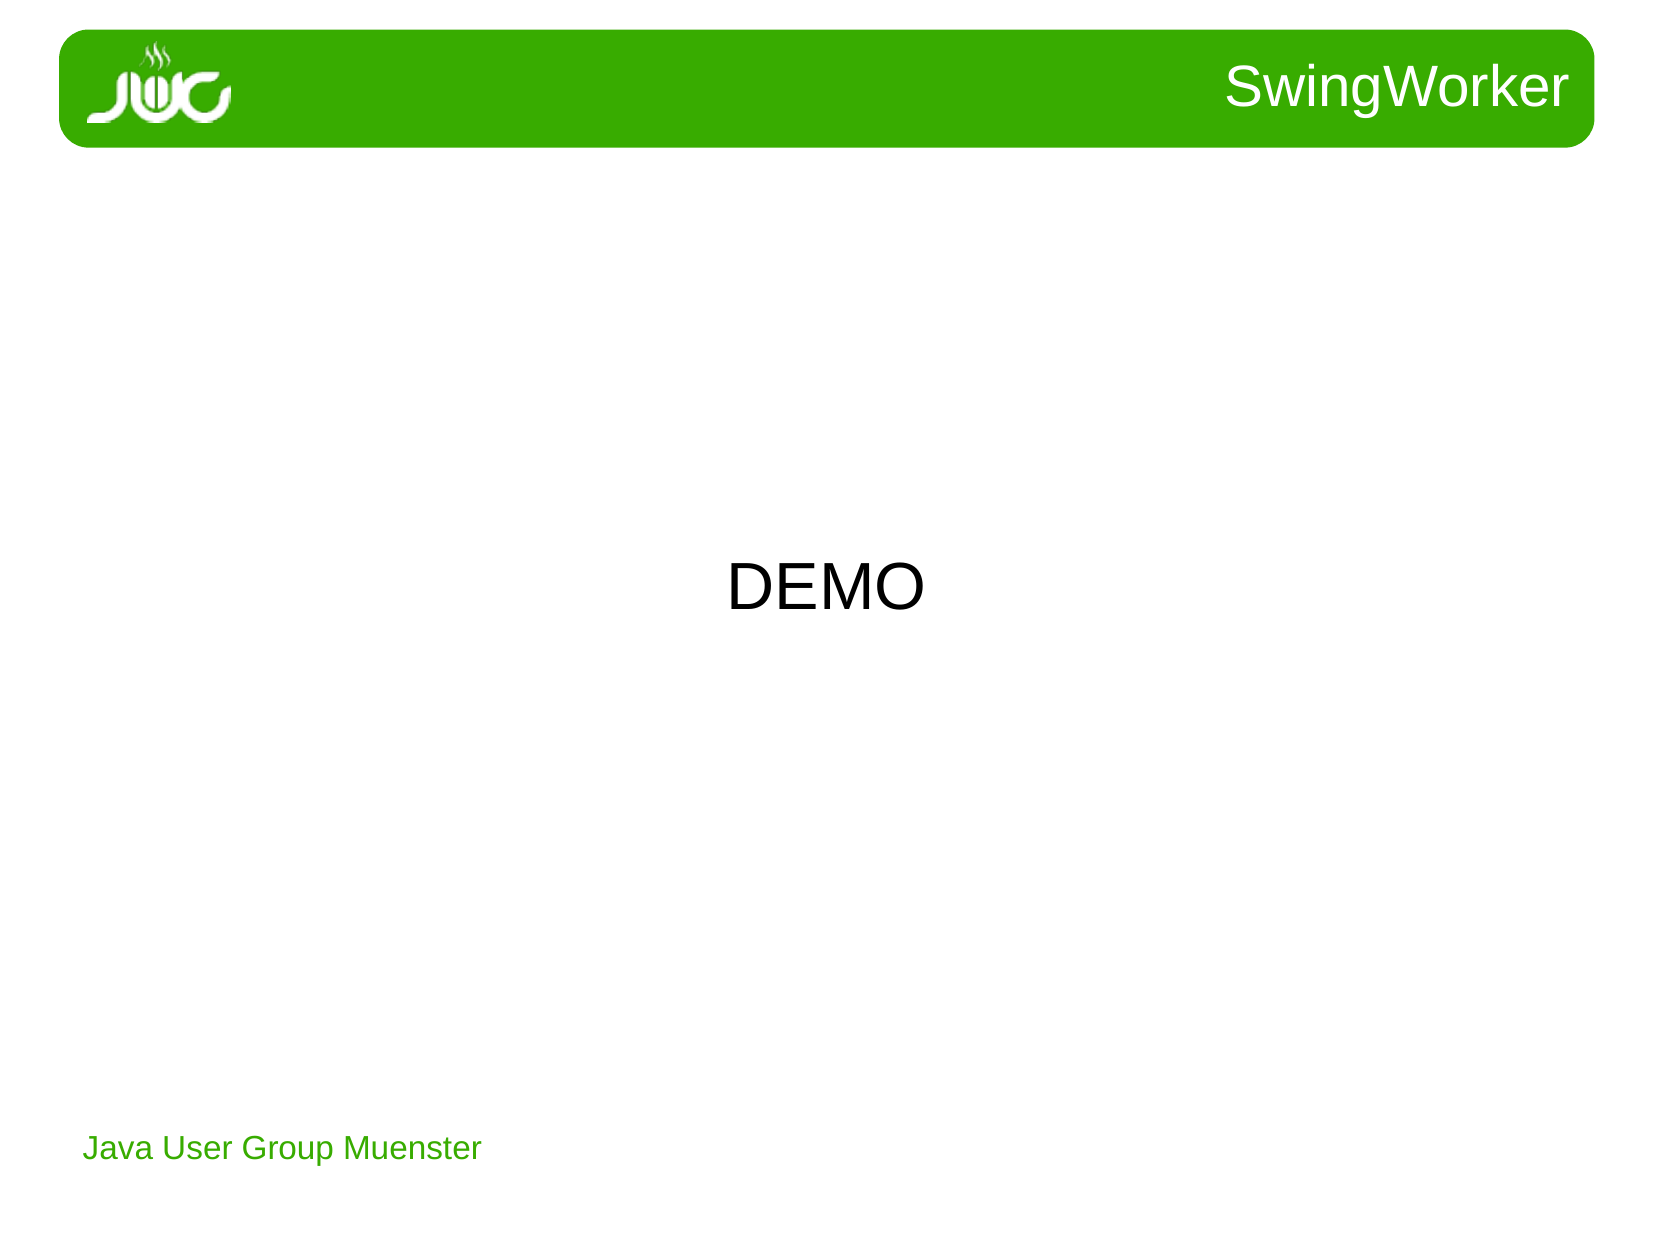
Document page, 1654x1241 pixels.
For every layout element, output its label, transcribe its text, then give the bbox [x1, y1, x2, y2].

title SwingWorker [265, 37, 1571, 136]
subtitle DEMO [82, 177, 1571, 996]
picture [87, 41, 231, 123]
